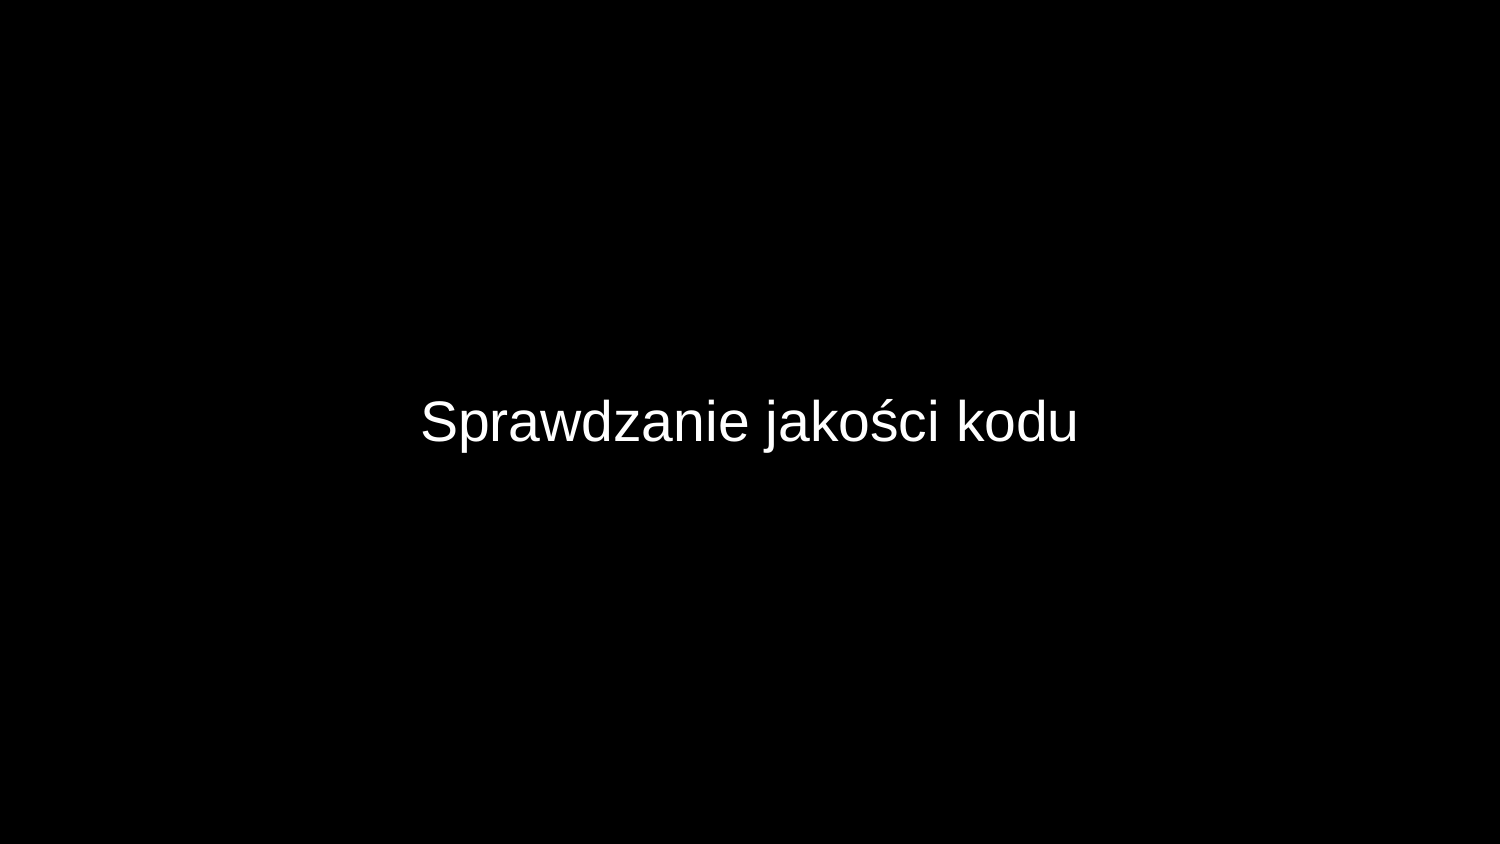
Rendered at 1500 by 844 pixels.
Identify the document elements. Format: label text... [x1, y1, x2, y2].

title Sprawdzanie jakości kodu [51, 374, 1449, 469]
